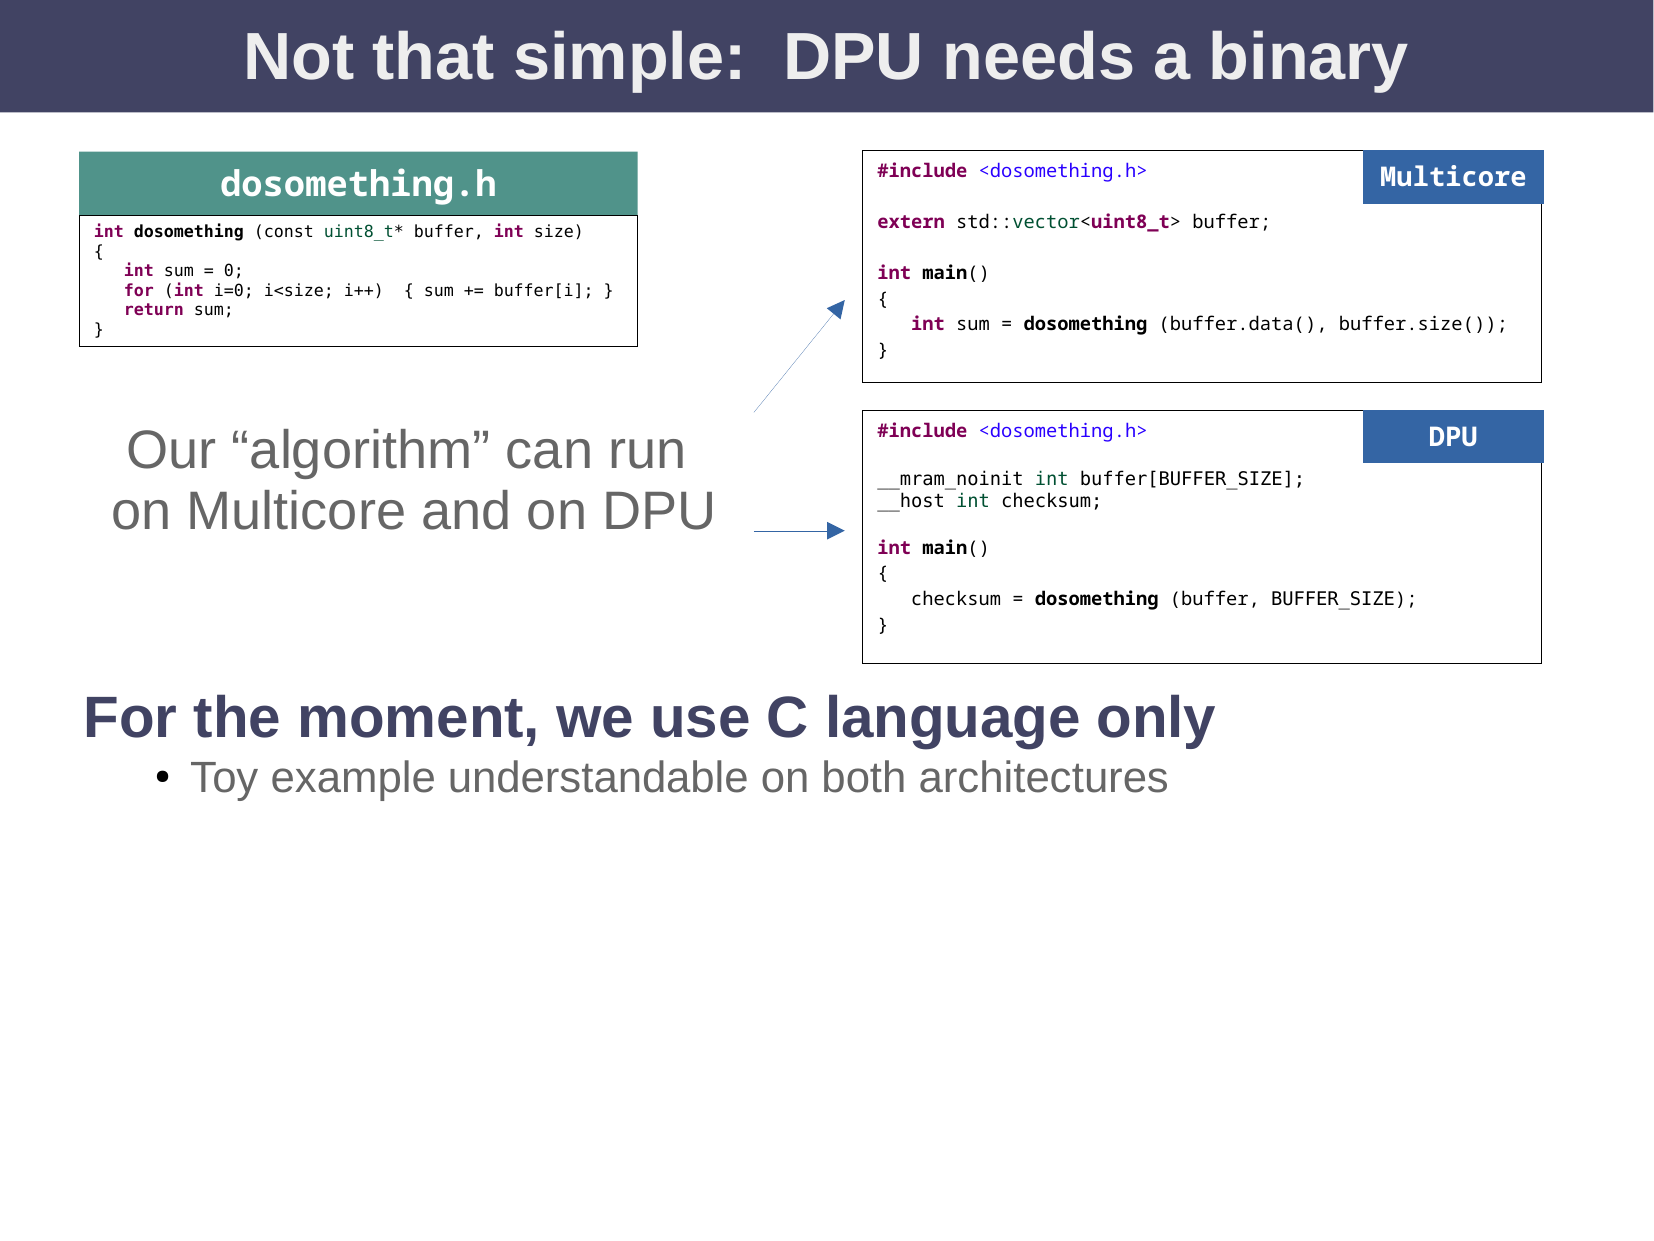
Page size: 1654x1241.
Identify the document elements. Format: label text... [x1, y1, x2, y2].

text_box #include <dosomething.h> __mram_noinit int buffer[BUFFER_SIZE]; __host int checksum; int main() { checksum = dosomething (buffer, BUFFER_SIZE); } [862, 410, 1542, 664]
text_box Not that simple: DPU needs a binary [0, 0, 1654, 113]
text_box int dosomething (const uint8_t* buffer, int size) { int sum = 0; for (int i=0; i<size; i++) { sum += buffer[i]; } return sum; } [79, 215, 638, 347]
text_box For the moment, we use C language only Toy example understandable on both architectures [69, 677, 1613, 1176]
text_box dosomething.h [79, 151, 638, 215]
text_box DPU [1363, 410, 1544, 463]
text_box #include <dosomething.h> extern std::vector<uint8_t> buffer; int main() { int sum = dosomething (buffer.data(), buffer.size()); } [862, 150, 1542, 383]
text_box Multicore [1363, 150, 1544, 204]
text_box Our “algorithm” can run on Multicore and on DPU [75, 412, 754, 563]
